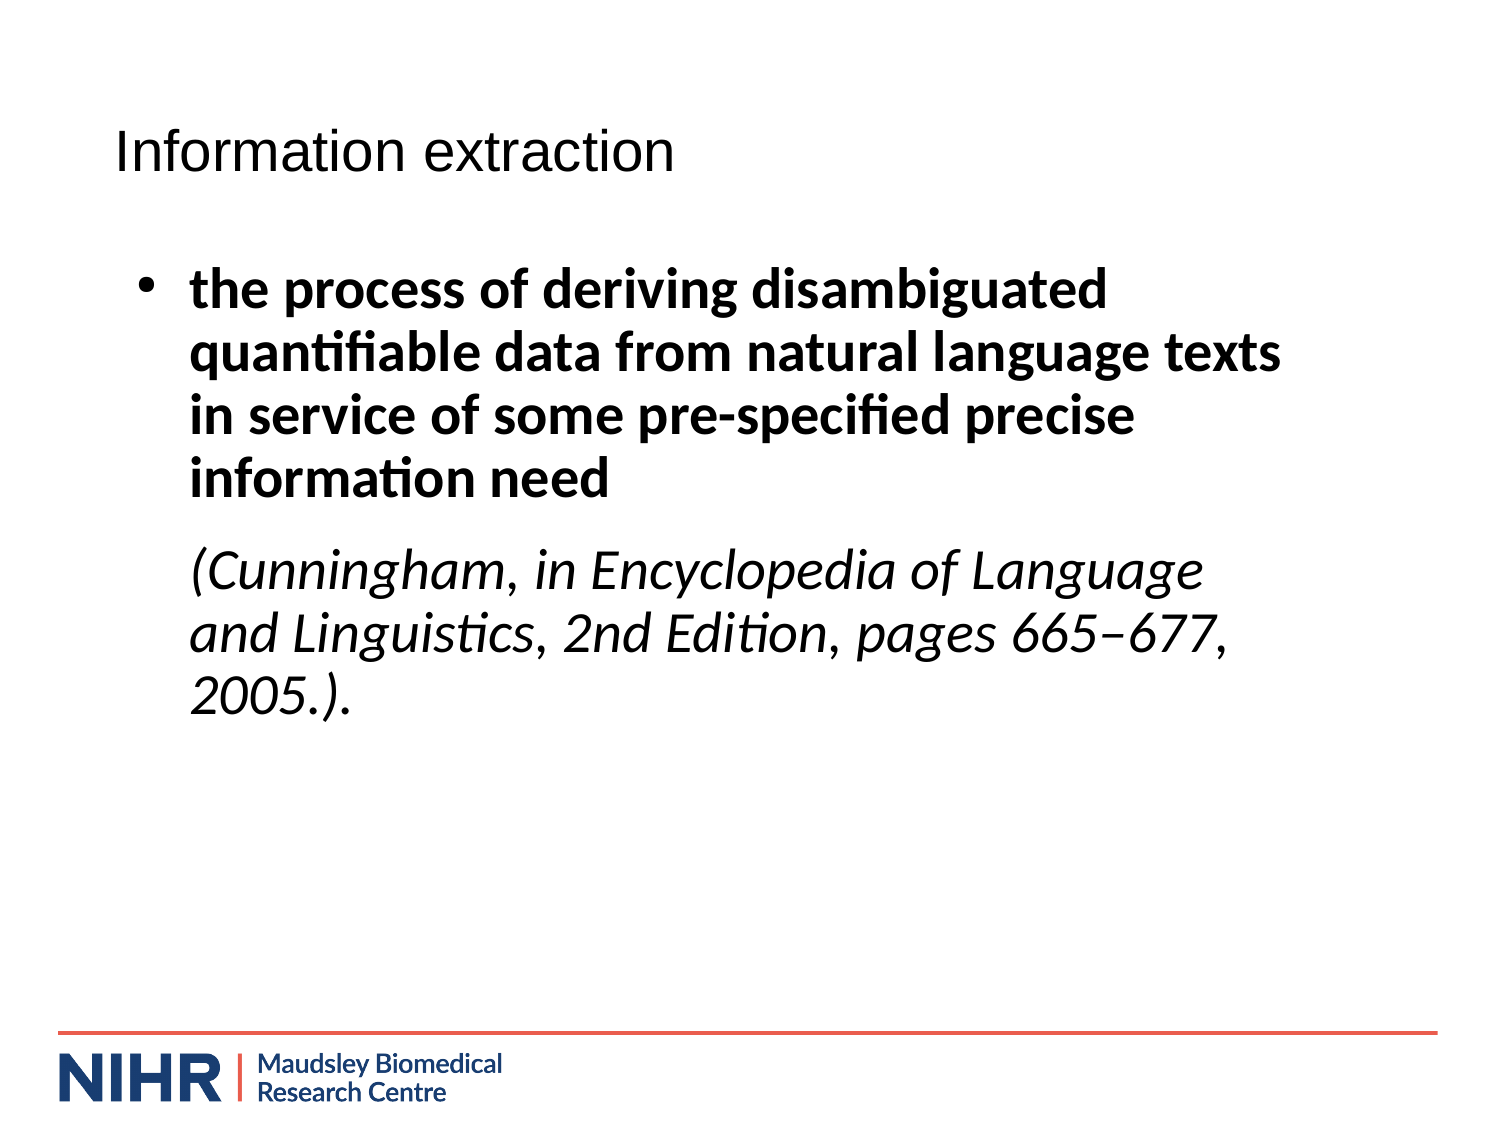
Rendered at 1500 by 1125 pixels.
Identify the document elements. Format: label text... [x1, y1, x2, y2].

list the process of deriving disambiguated quantifiable data from natural language texts in service of some pre-specified precise information need (Cunningham, in Encyclopedia of Language and Linguistics, 2nd Edition, pages 665–677, 2005.). [118, 258, 1300, 904]
picture [29, 1018, 531, 1125]
text_box Information extraction [100, 113, 1105, 192]
